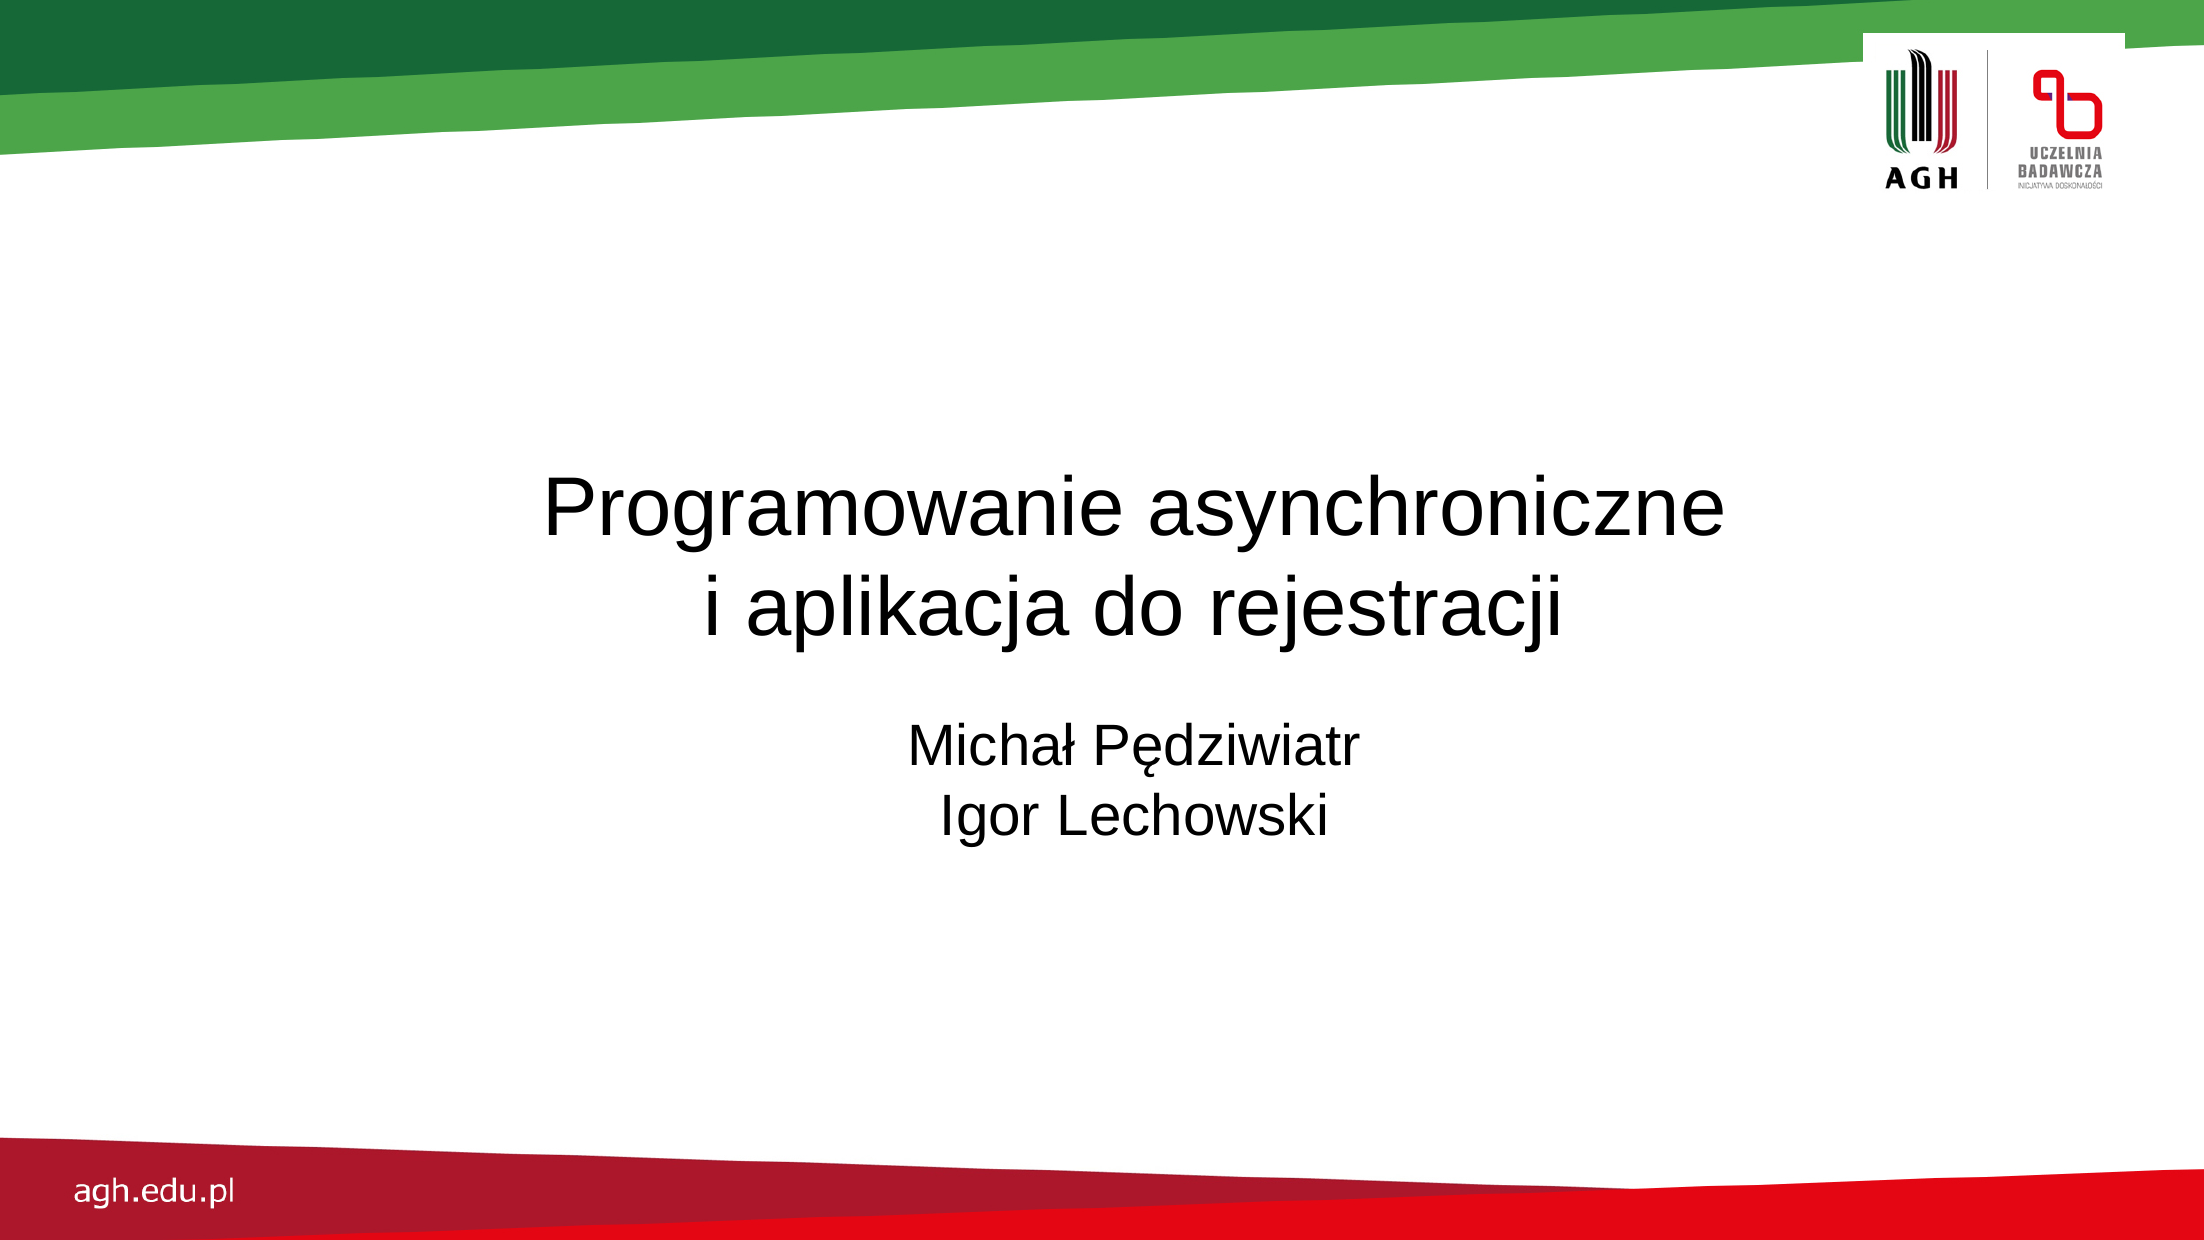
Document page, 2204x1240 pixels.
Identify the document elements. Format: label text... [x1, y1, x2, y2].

text_box Michał Pędziwiatr Igor Lechowski [900, 699, 1370, 856]
text_box Programowanie asynchroniczne i aplikacja do rejestracji [525, 444, 1745, 740]
